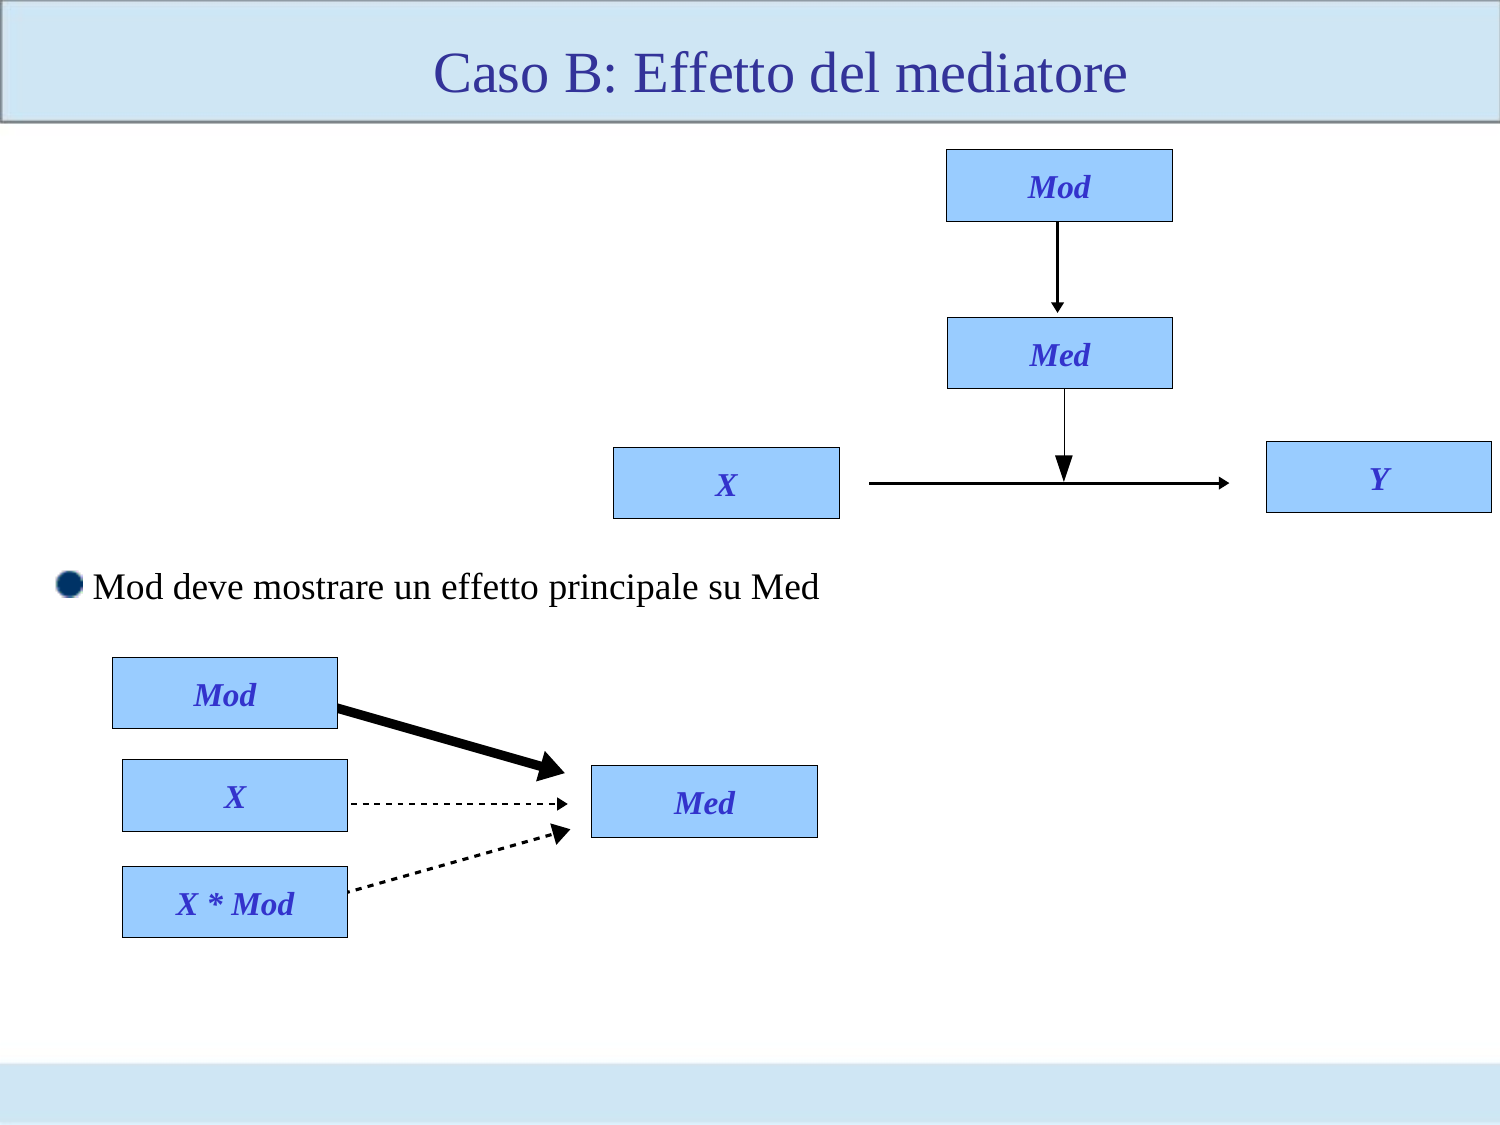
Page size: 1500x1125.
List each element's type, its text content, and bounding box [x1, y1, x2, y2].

text_box X [613, 447, 840, 519]
text_box Mod [112, 657, 338, 729]
picture [0, 0, 1500, 1125]
text_box Med [947, 317, 1173, 389]
text_box X [122, 759, 348, 832]
text_box Y [1266, 441, 1492, 513]
text_box X * Mod [122, 866, 348, 938]
text_box Med [591, 765, 818, 838]
text_box Mod [946, 149, 1173, 222]
title Caso B: Effetto del mediatore [249, 21, 1313, 117]
text_box Mod deve mostrare un effetto principale su Med [37, 519, 1463, 616]
